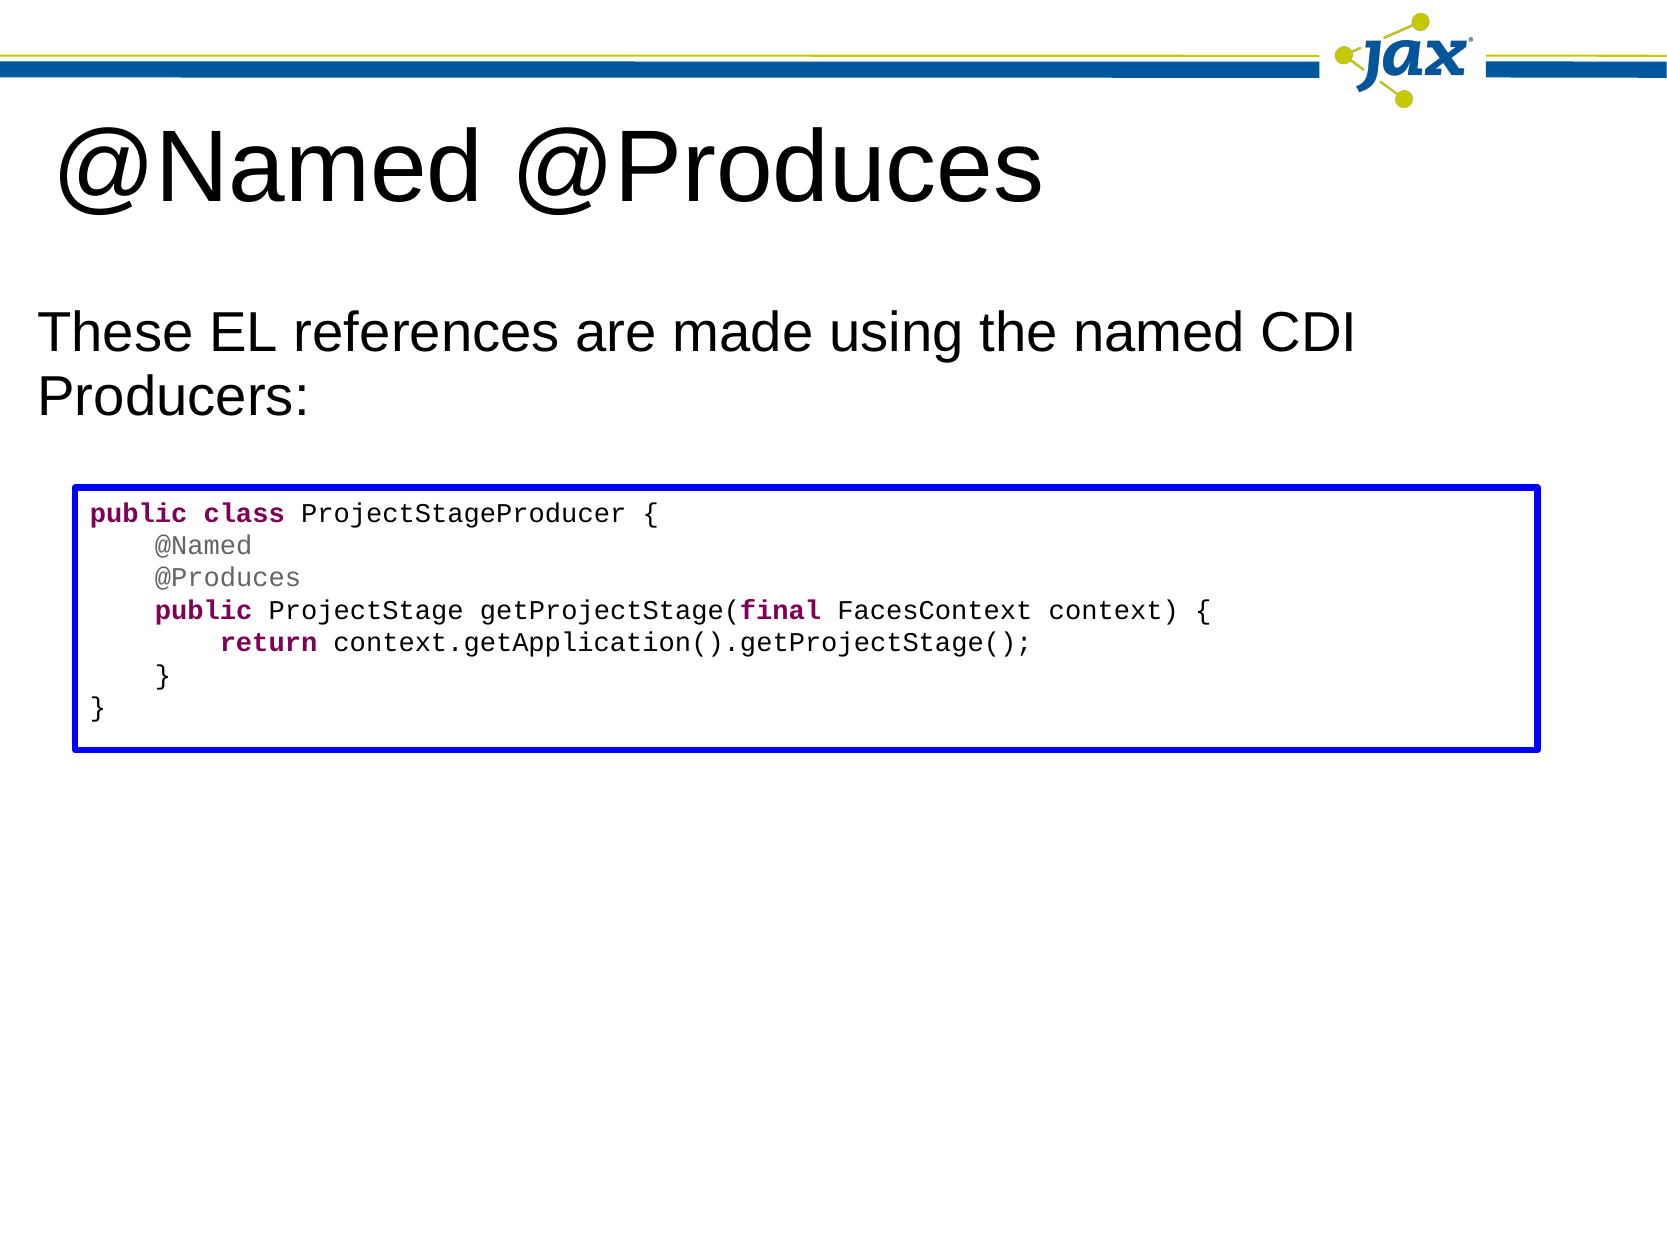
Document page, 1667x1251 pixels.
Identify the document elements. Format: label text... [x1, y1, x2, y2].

picture [1335, 13, 1473, 91]
list These EL references are made using the named CDI Producers: [37, 300, 1613, 1126]
text_box public class ProjectStageProducer { @Named @Produces public ProjectStage getProjectStage(final FacesContext context) { return context.getApplication().getProjectStage(); } } [75, 487, 1538, 751]
title @Named @Produces [37, 91, 1651, 230]
